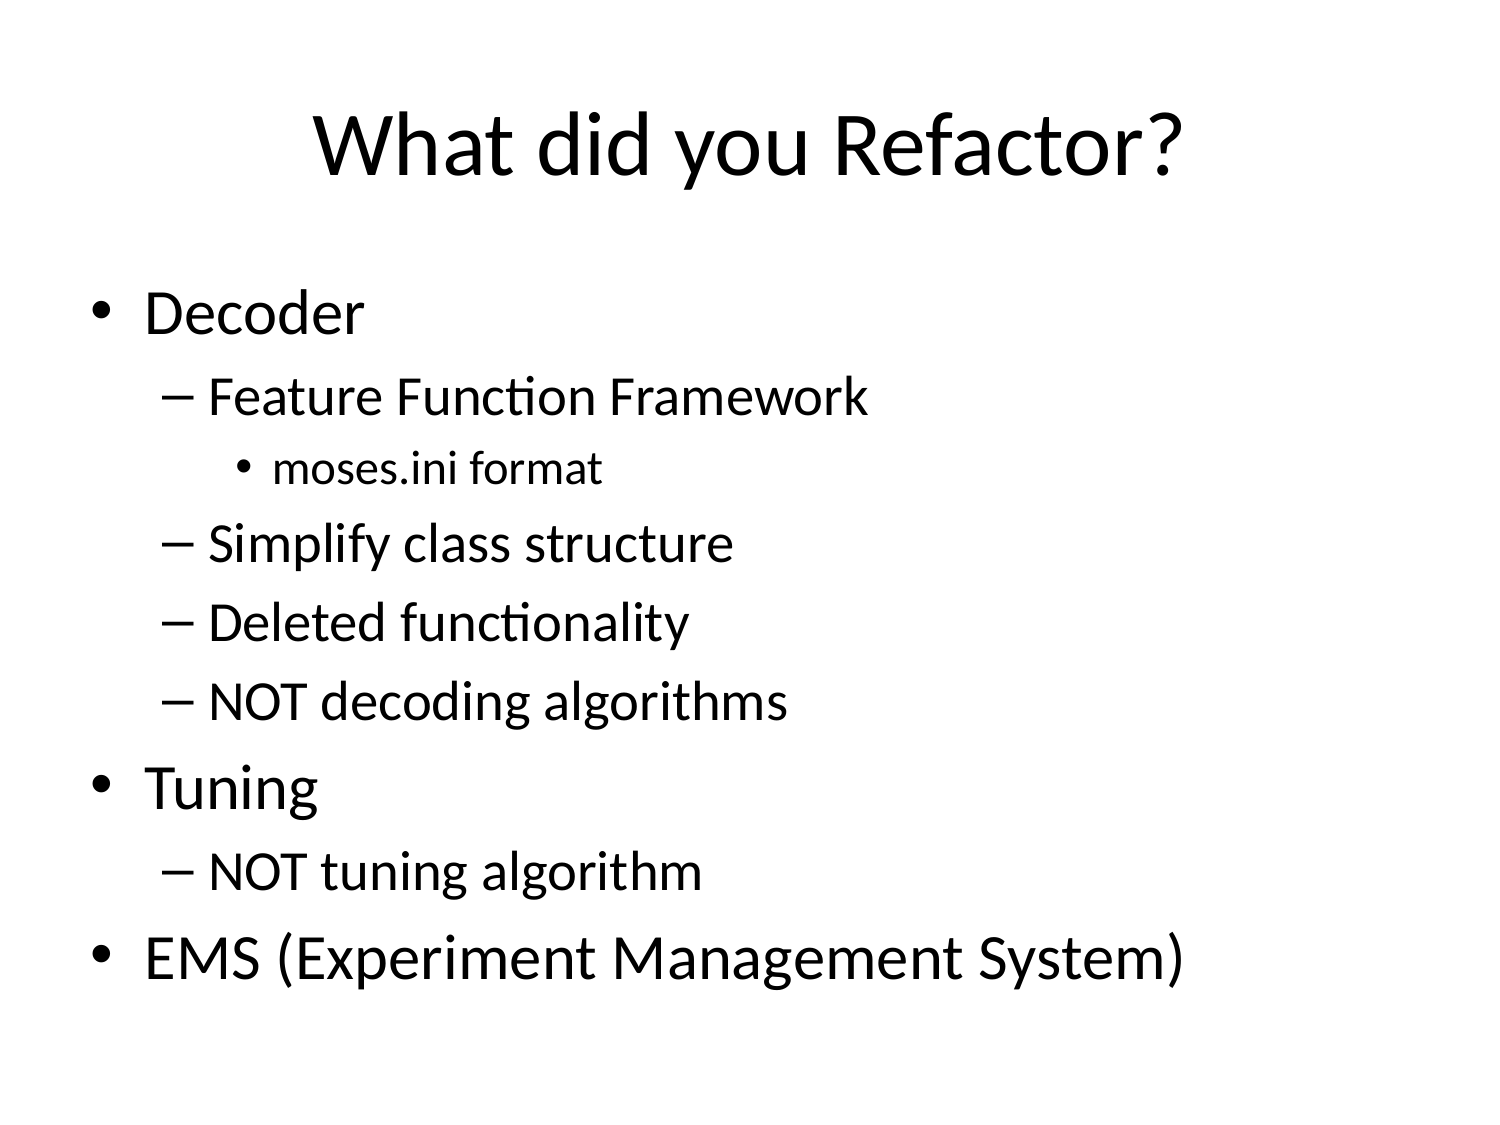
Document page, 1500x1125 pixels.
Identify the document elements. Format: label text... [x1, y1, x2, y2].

title What did you Refactor? [75, 45, 1425, 233]
list Decoder Feature Function Framework moses.ini format Simplify class structure Deleted functionality NOT decoding algorithms Tuning NOT tuning algorithm EMS (Experiment Management System) [75, 262, 1425, 1005]
